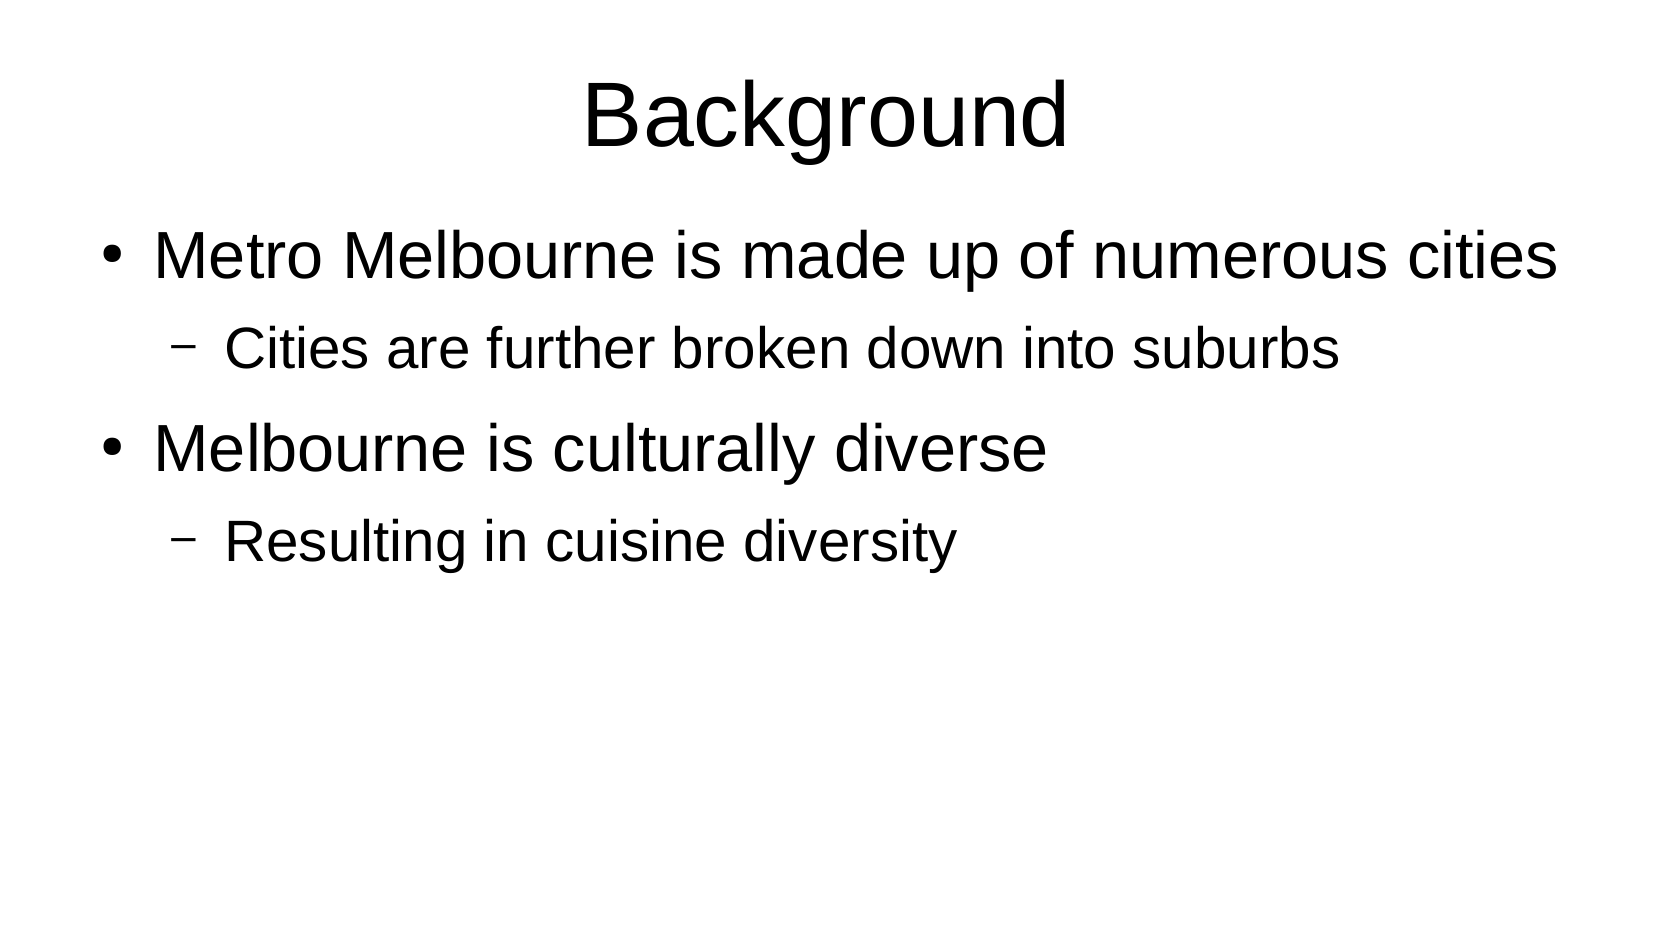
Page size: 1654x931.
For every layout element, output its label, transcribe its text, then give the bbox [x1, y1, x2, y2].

list Metro Melbourne is made up of numerous cities Cities are further broken down into suburbs Melbourne is culturally diverse Resulting in cuisine diversity [82, 217, 1571, 758]
title Background [82, 37, 1571, 193]
